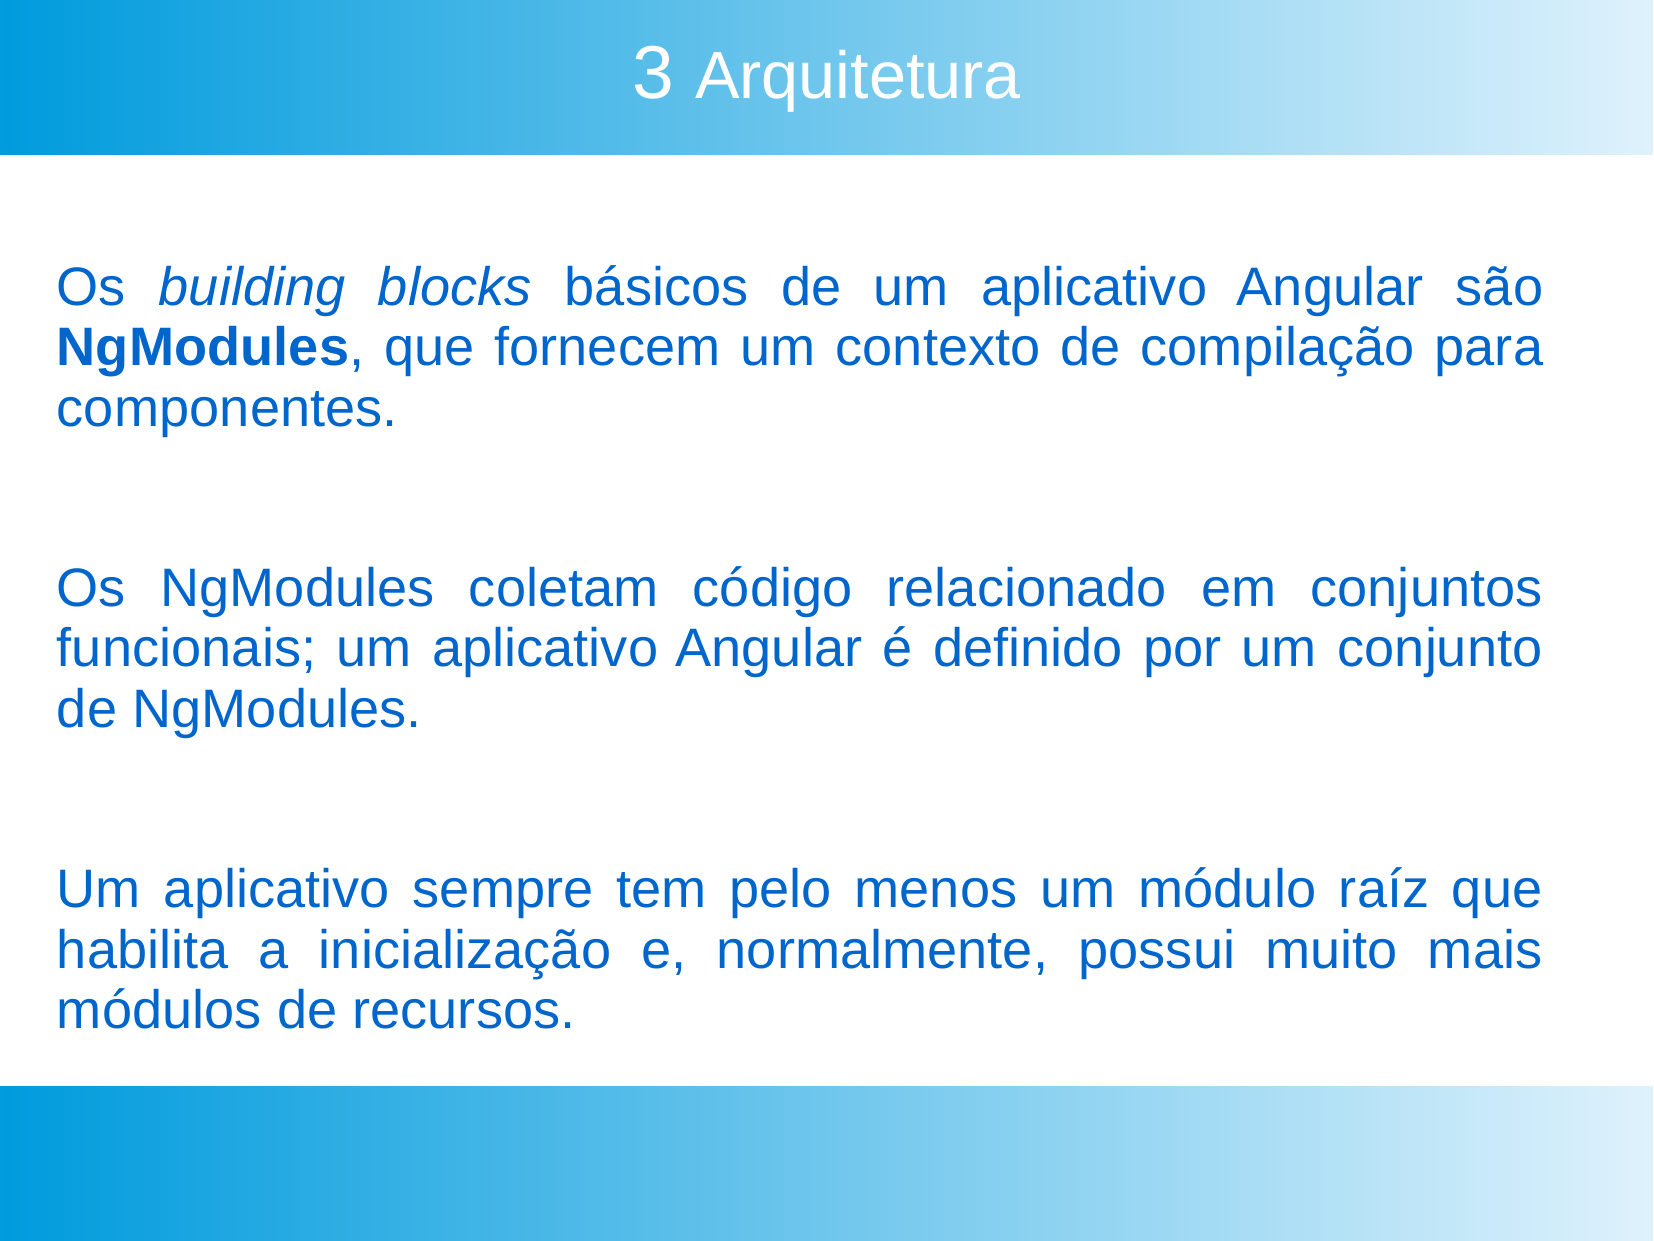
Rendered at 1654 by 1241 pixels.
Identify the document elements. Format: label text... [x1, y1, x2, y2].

list Os building blocks básicos de um aplicativo Angular são NgModules, que fornecem um contexto de compilação para componentes. Os NgModules coletam código relacionado em conjuntos funcionais; um aplicativo Angular é definido por um conjunto de NgModules. Um aplicativo sempre tem pelo menos um módulo raíz que habilita a inicialização e, normalmente, possui muito mais módulos de recursos. [56, 195, 1546, 1036]
title 3 Arquitetura [82, 19, 1571, 125]
